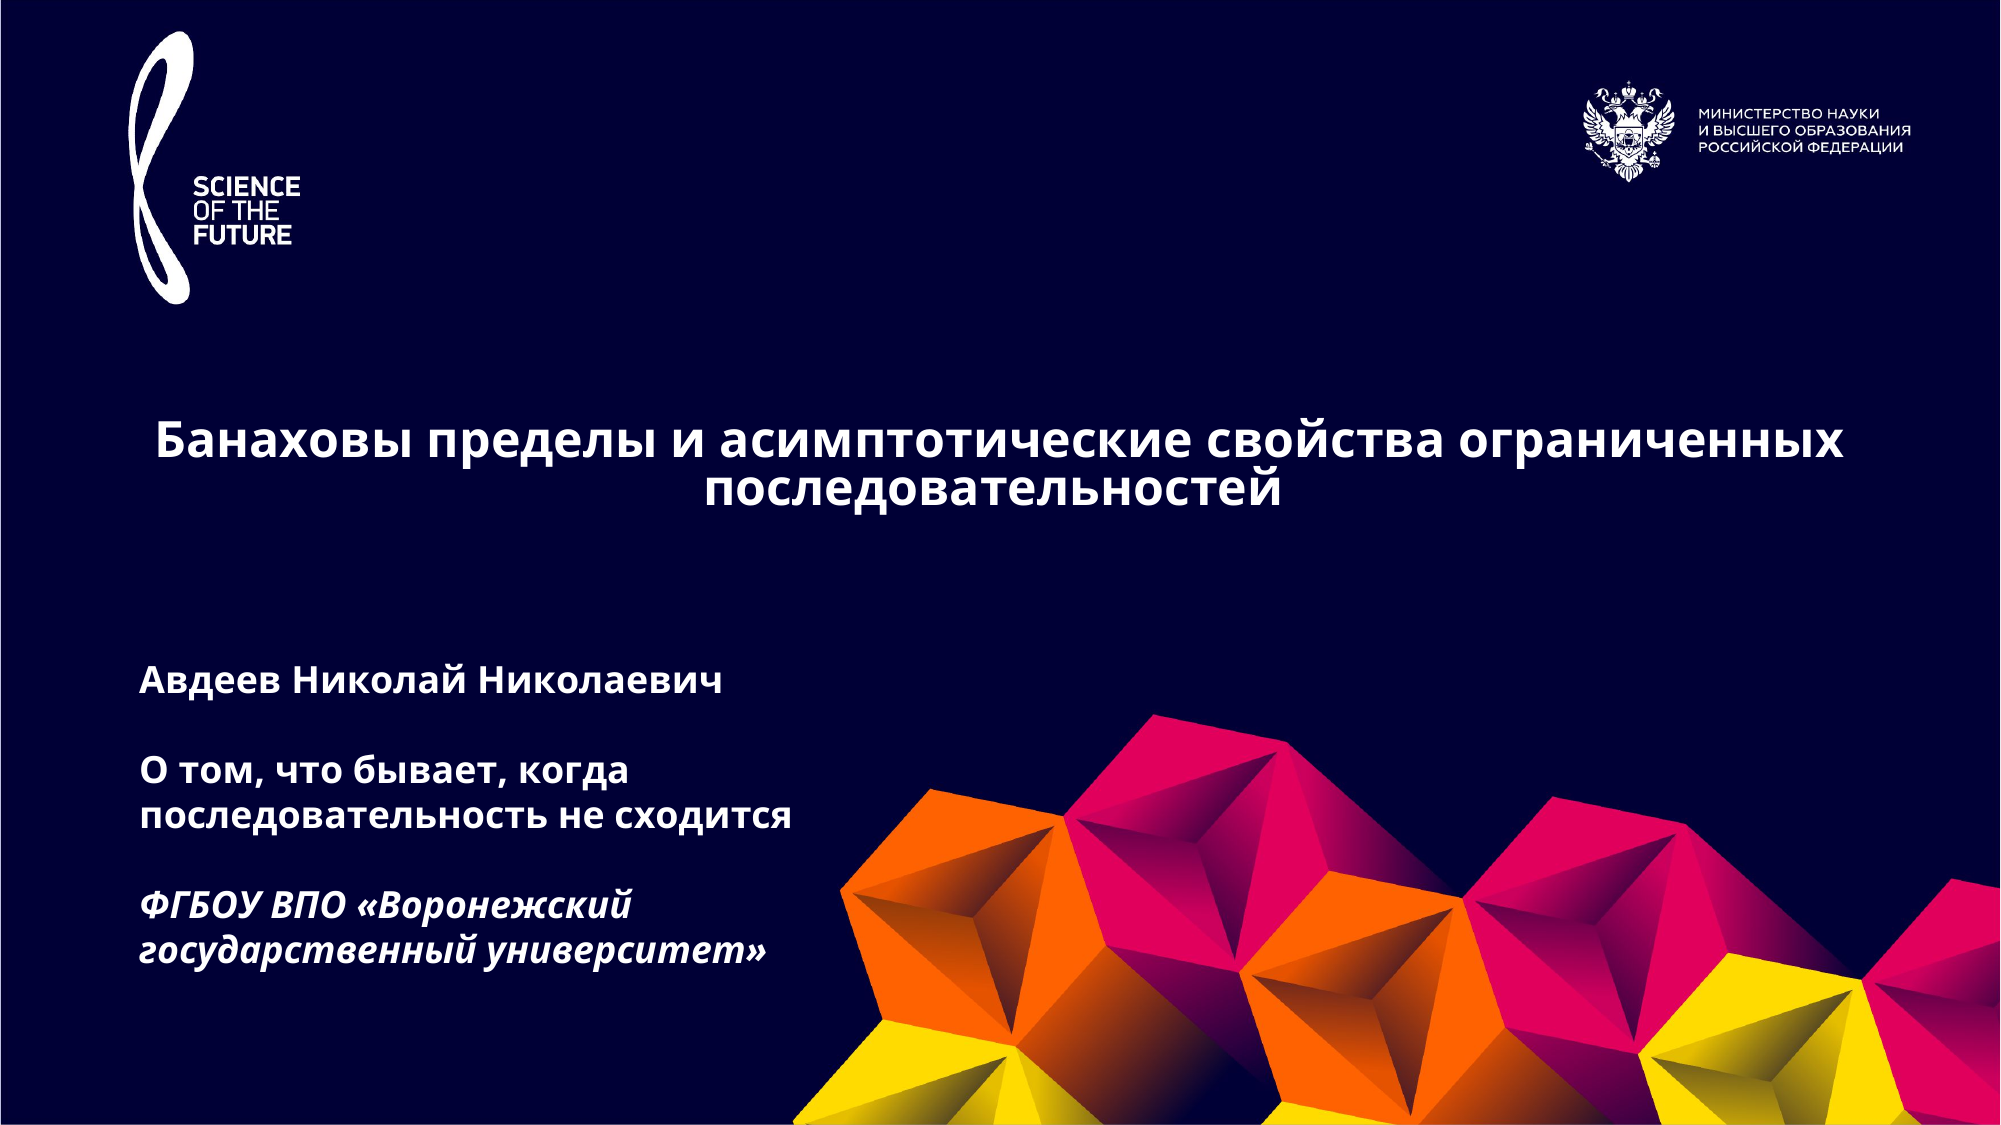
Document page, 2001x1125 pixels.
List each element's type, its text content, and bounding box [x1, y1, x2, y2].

text_box Авдеев Николай Николаевич О том, что бывает, когда последовательность не сходится ФГБОУ ВПО «Воронежский государственный университет» [124, 648, 924, 980]
text_box Банаховы пределы и асимптотические свойства ограниченных последовательностей [123, 411, 1877, 523]
picture [0, 0, 2001, 1125]
